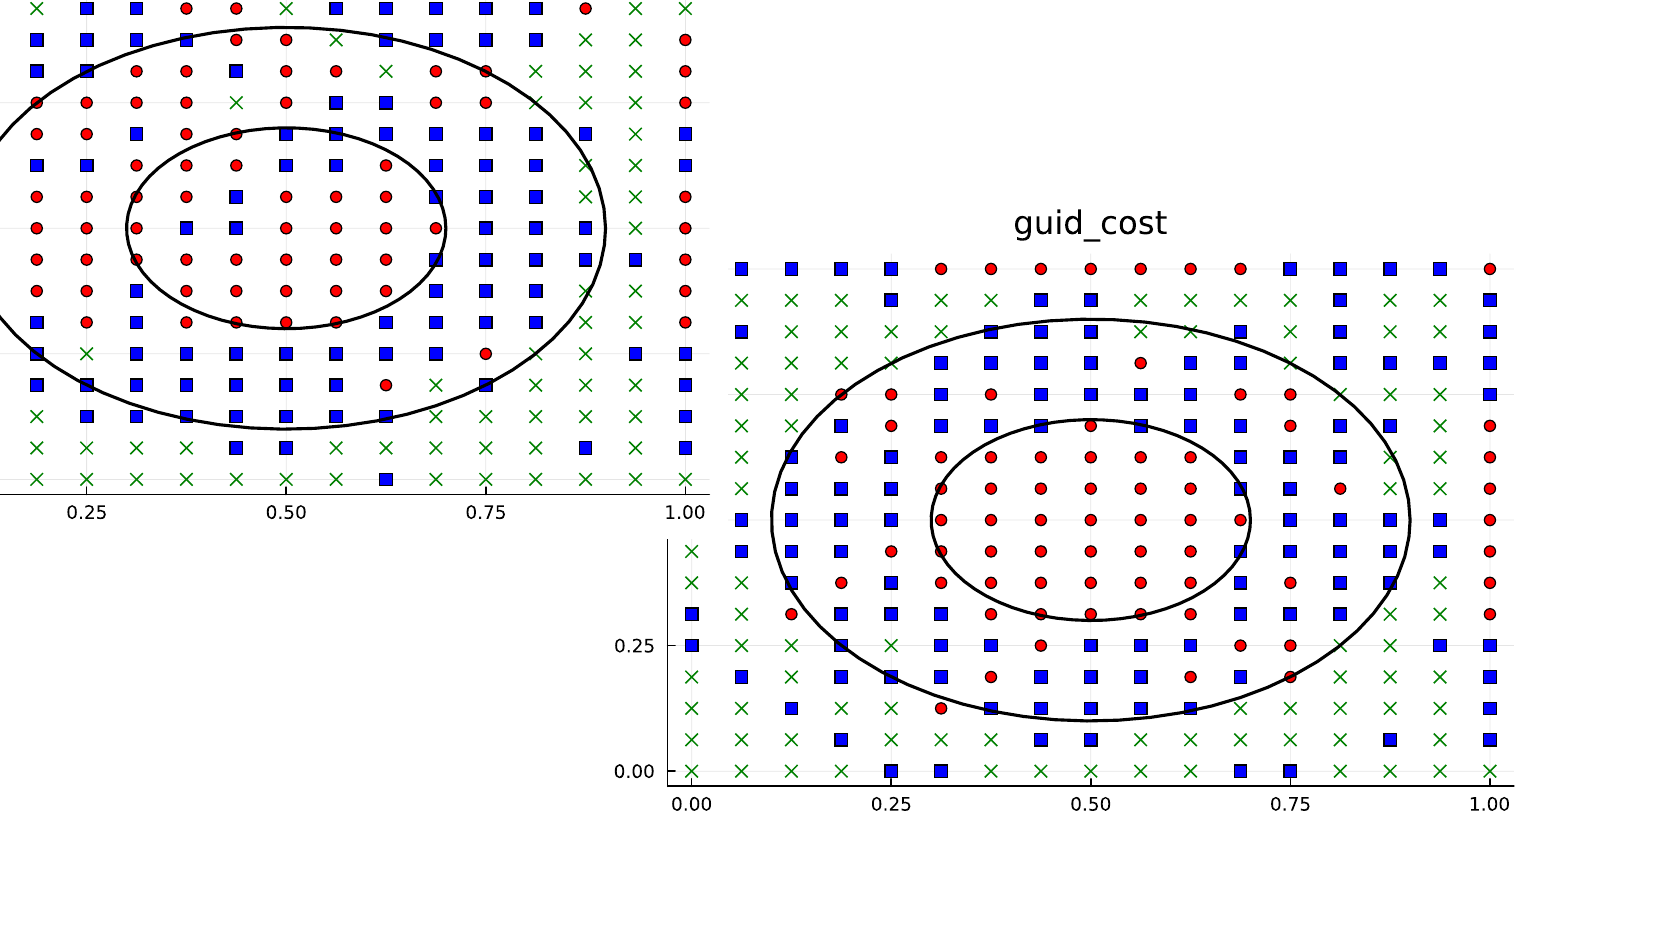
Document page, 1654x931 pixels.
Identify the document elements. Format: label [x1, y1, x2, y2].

picture [0, 0, 1534, 832]
